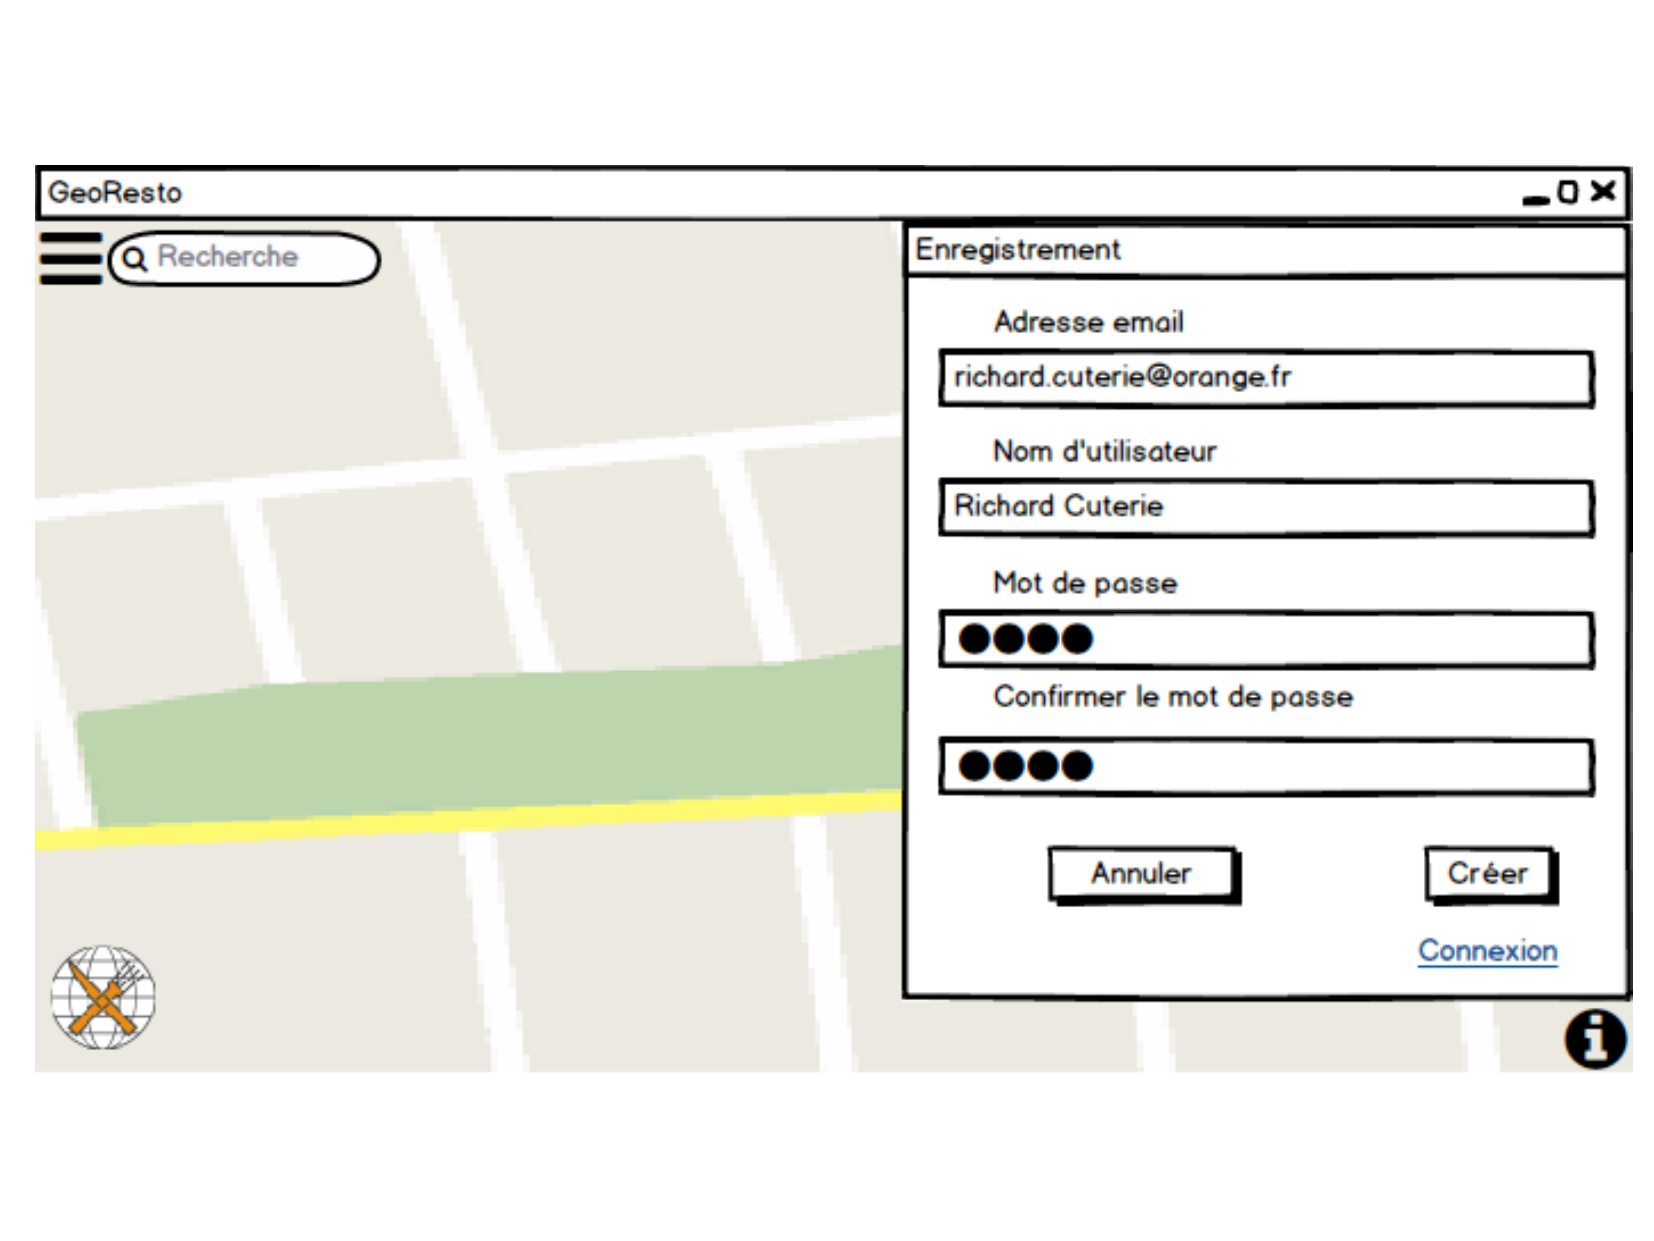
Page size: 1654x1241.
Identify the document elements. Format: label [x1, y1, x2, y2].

picture [35, 165, 1633, 1075]
